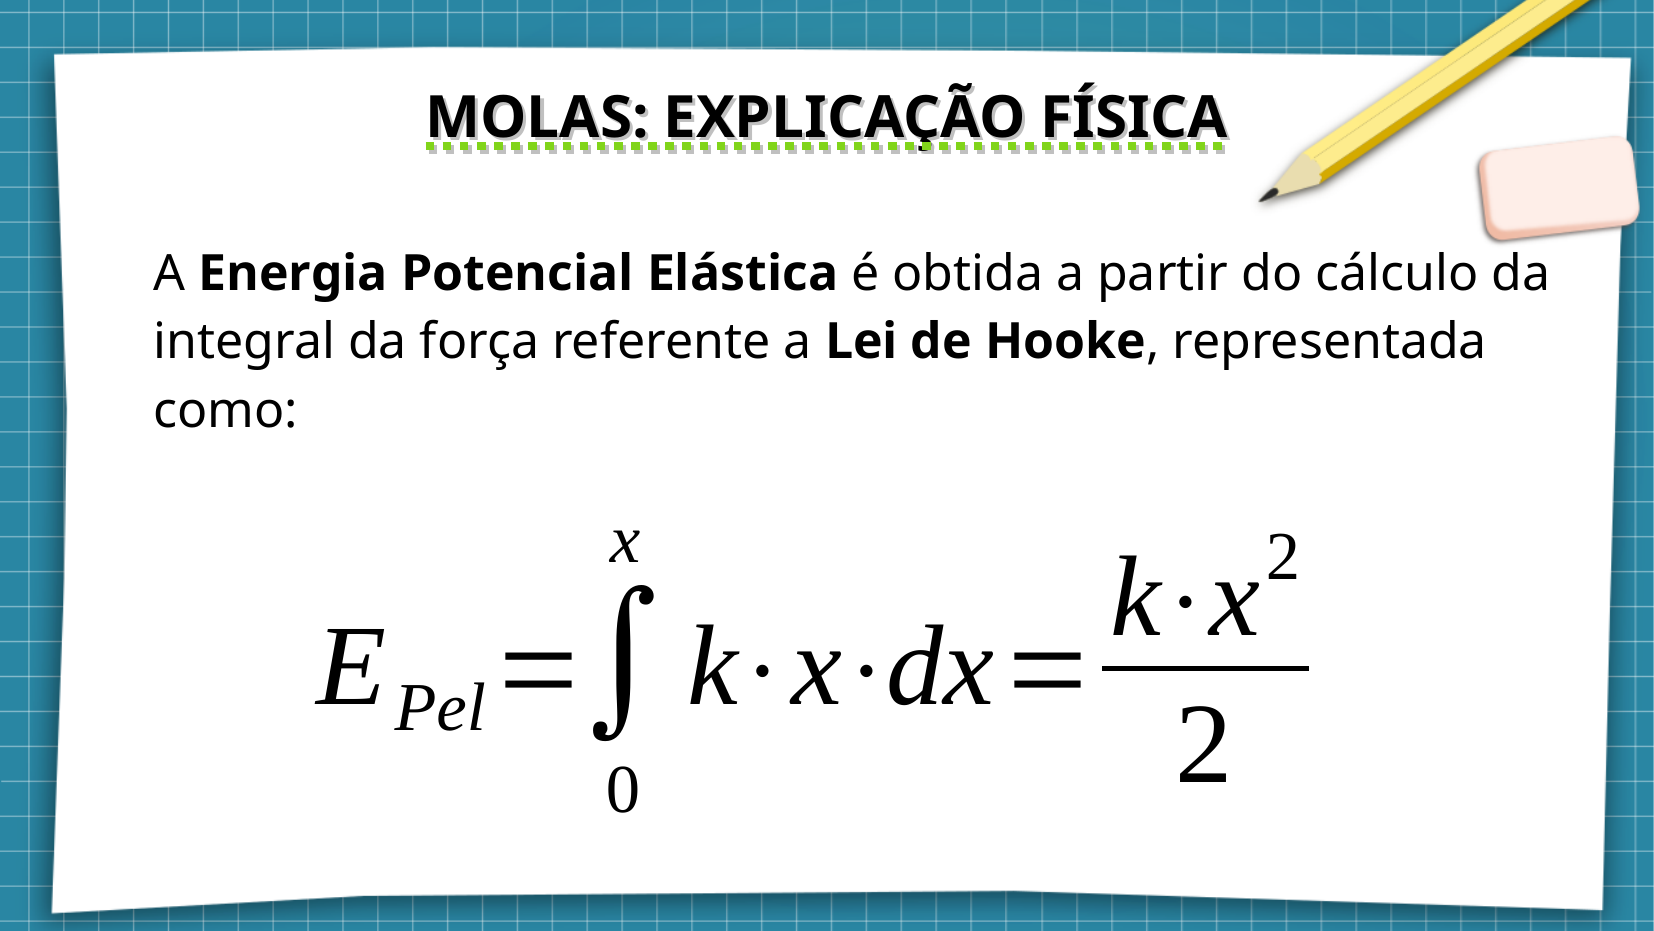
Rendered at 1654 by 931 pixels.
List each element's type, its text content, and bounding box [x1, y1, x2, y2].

title Molas: Explicação física [82, 37, 1571, 193]
picture [0, 0, 1654, 931]
subtitle A Energia Potencial Elástica é obtida a partir do cálculo da integral da força referente a Lei de Hooke, representada como: [82, 236, 1571, 443]
